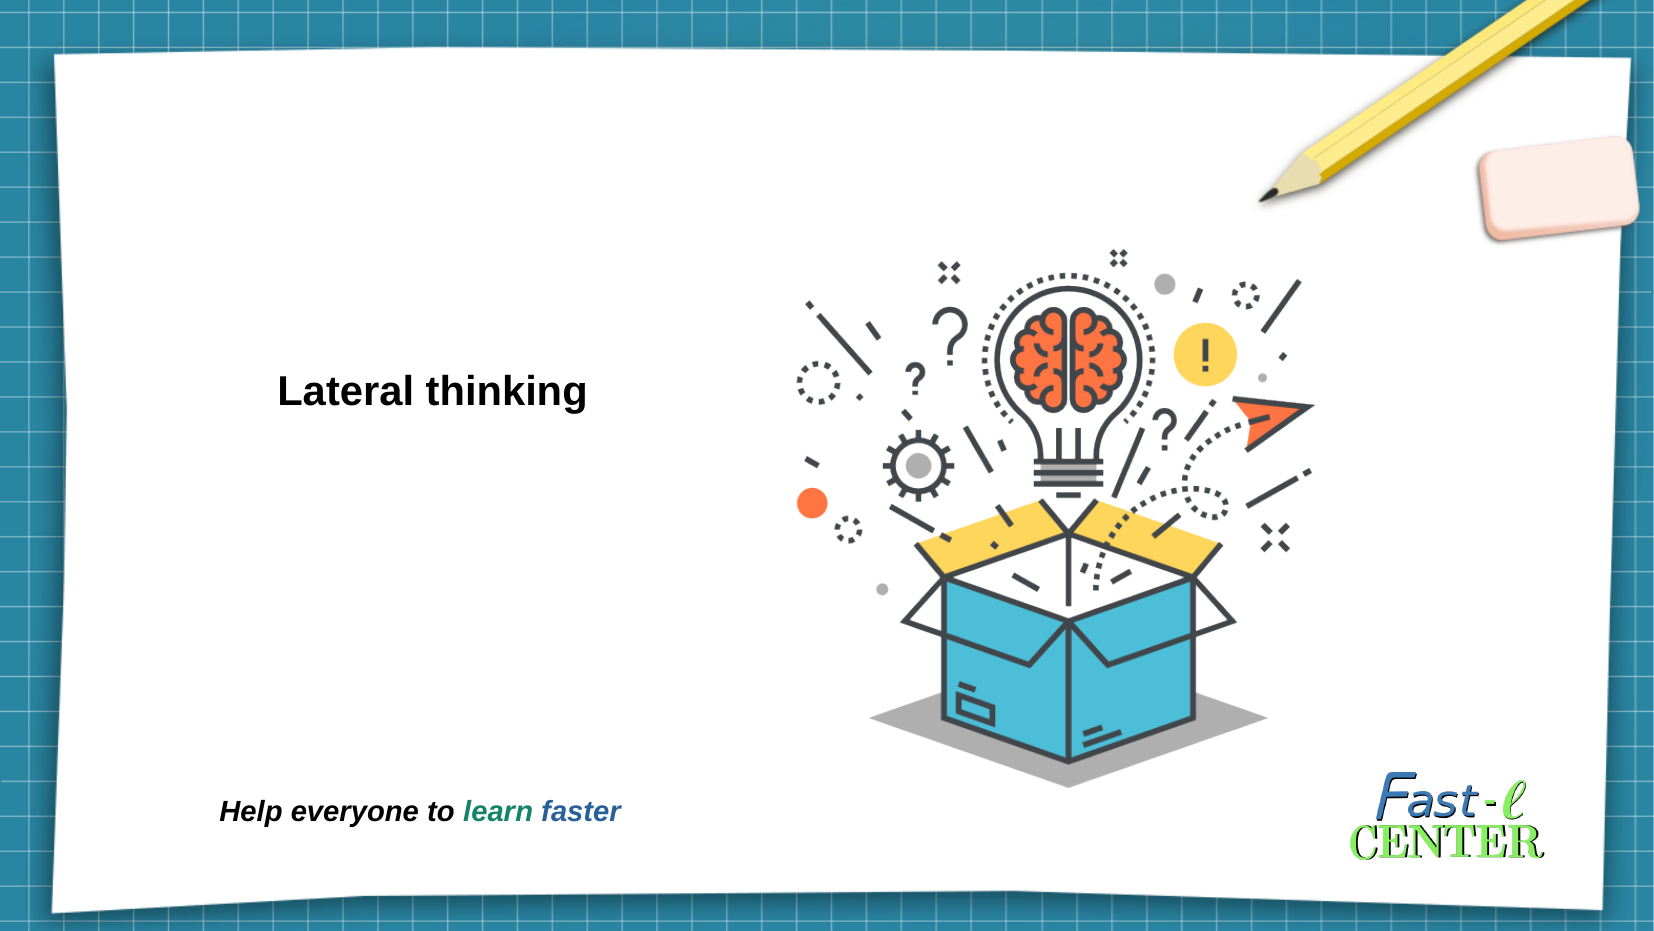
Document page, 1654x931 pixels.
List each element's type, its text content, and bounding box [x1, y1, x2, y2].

text_box Help everyone to learn faster [204, 787, 636, 836]
picture [0, 0, 1654, 931]
text_box Lateral thinking [262, 337, 671, 526]
